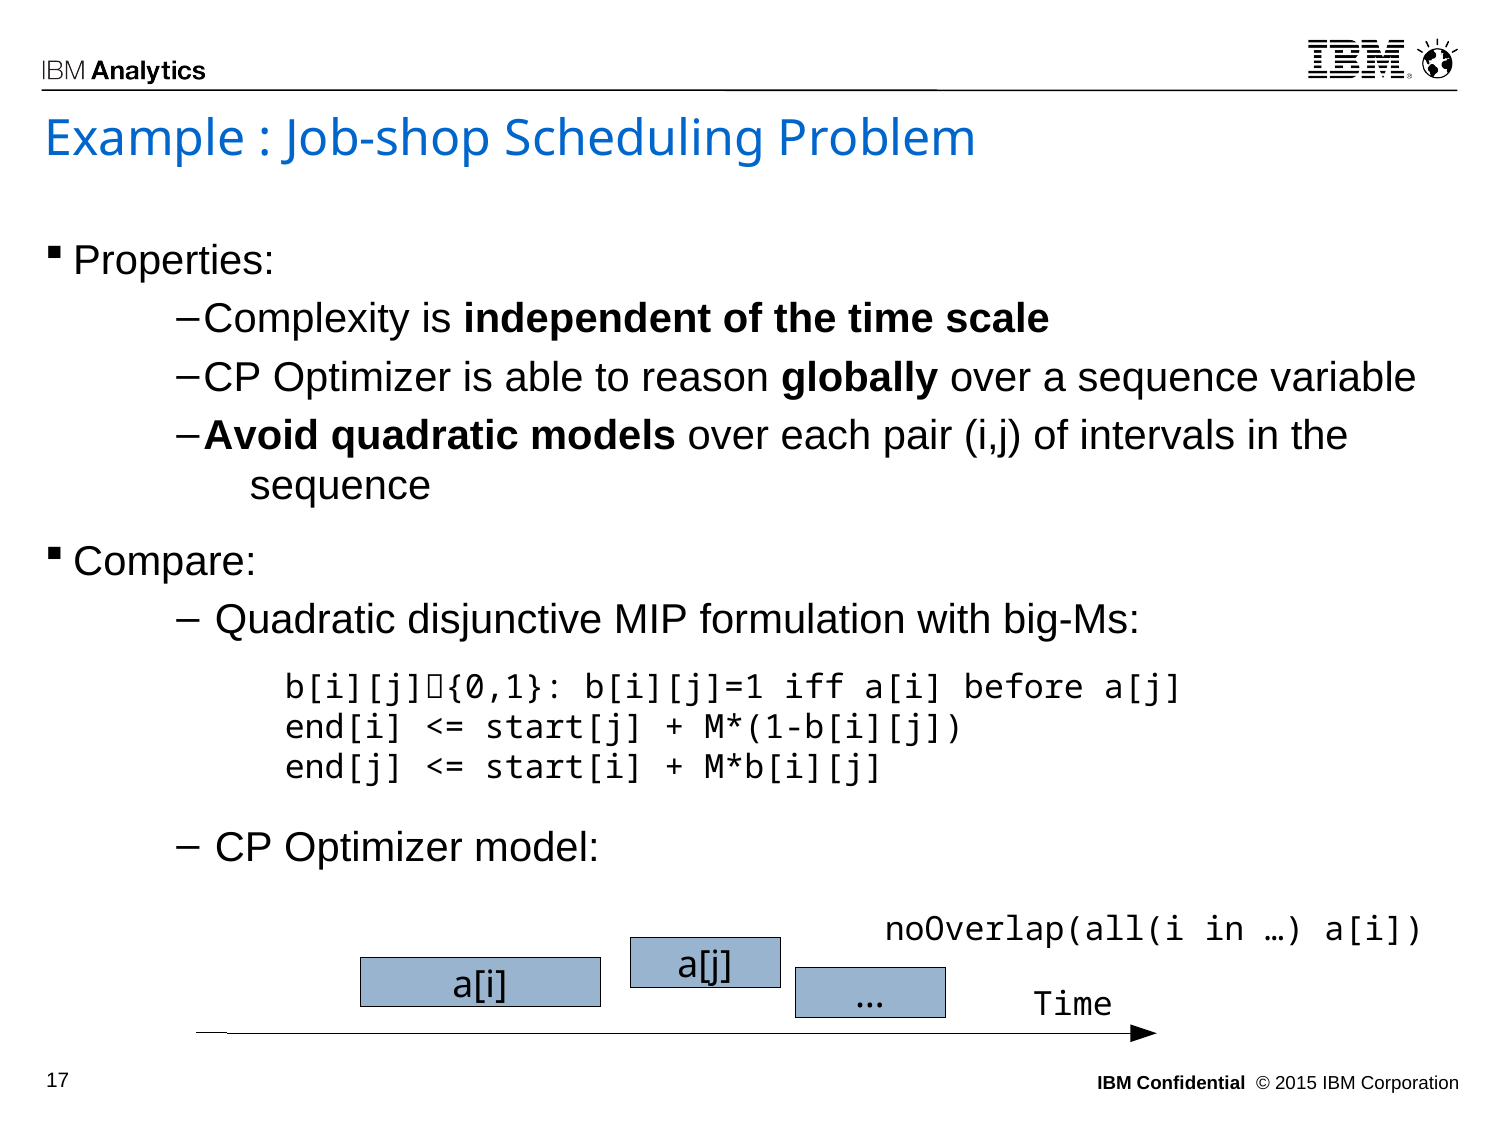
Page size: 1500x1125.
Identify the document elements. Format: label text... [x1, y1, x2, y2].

text_box a[i] [360, 957, 601, 1007]
title Example : Job-shop Scheduling Problem [29, 97, 1500, 203]
text_box noOverlap(all(i in …) a[i]) [870, 899, 1409, 970]
picture [24, 42, 224, 99]
text_box … [795, 967, 946, 1018]
text_box a[j] [630, 937, 781, 988]
picture [1294, 24, 1469, 91]
text_box Time [1018, 974, 1190, 1055]
list Properties: Complexity is independent of the time scale CP Optimizer is able to reason globally over a sequence variable Avoid quadratic models over each pair (i,j) of intervals in the sequence Compare: Quadratic disjunctive MIP formulation with big-Ms: b[i][j]{0,1}: b[i][j]=1 iff a[i] before a[j] end[i] <= start[j] + M*(1-b[i][j]) end[j] <= start[i] + M*b[i][j] CP Optimizer model: [29, 224, 1471, 1066]
